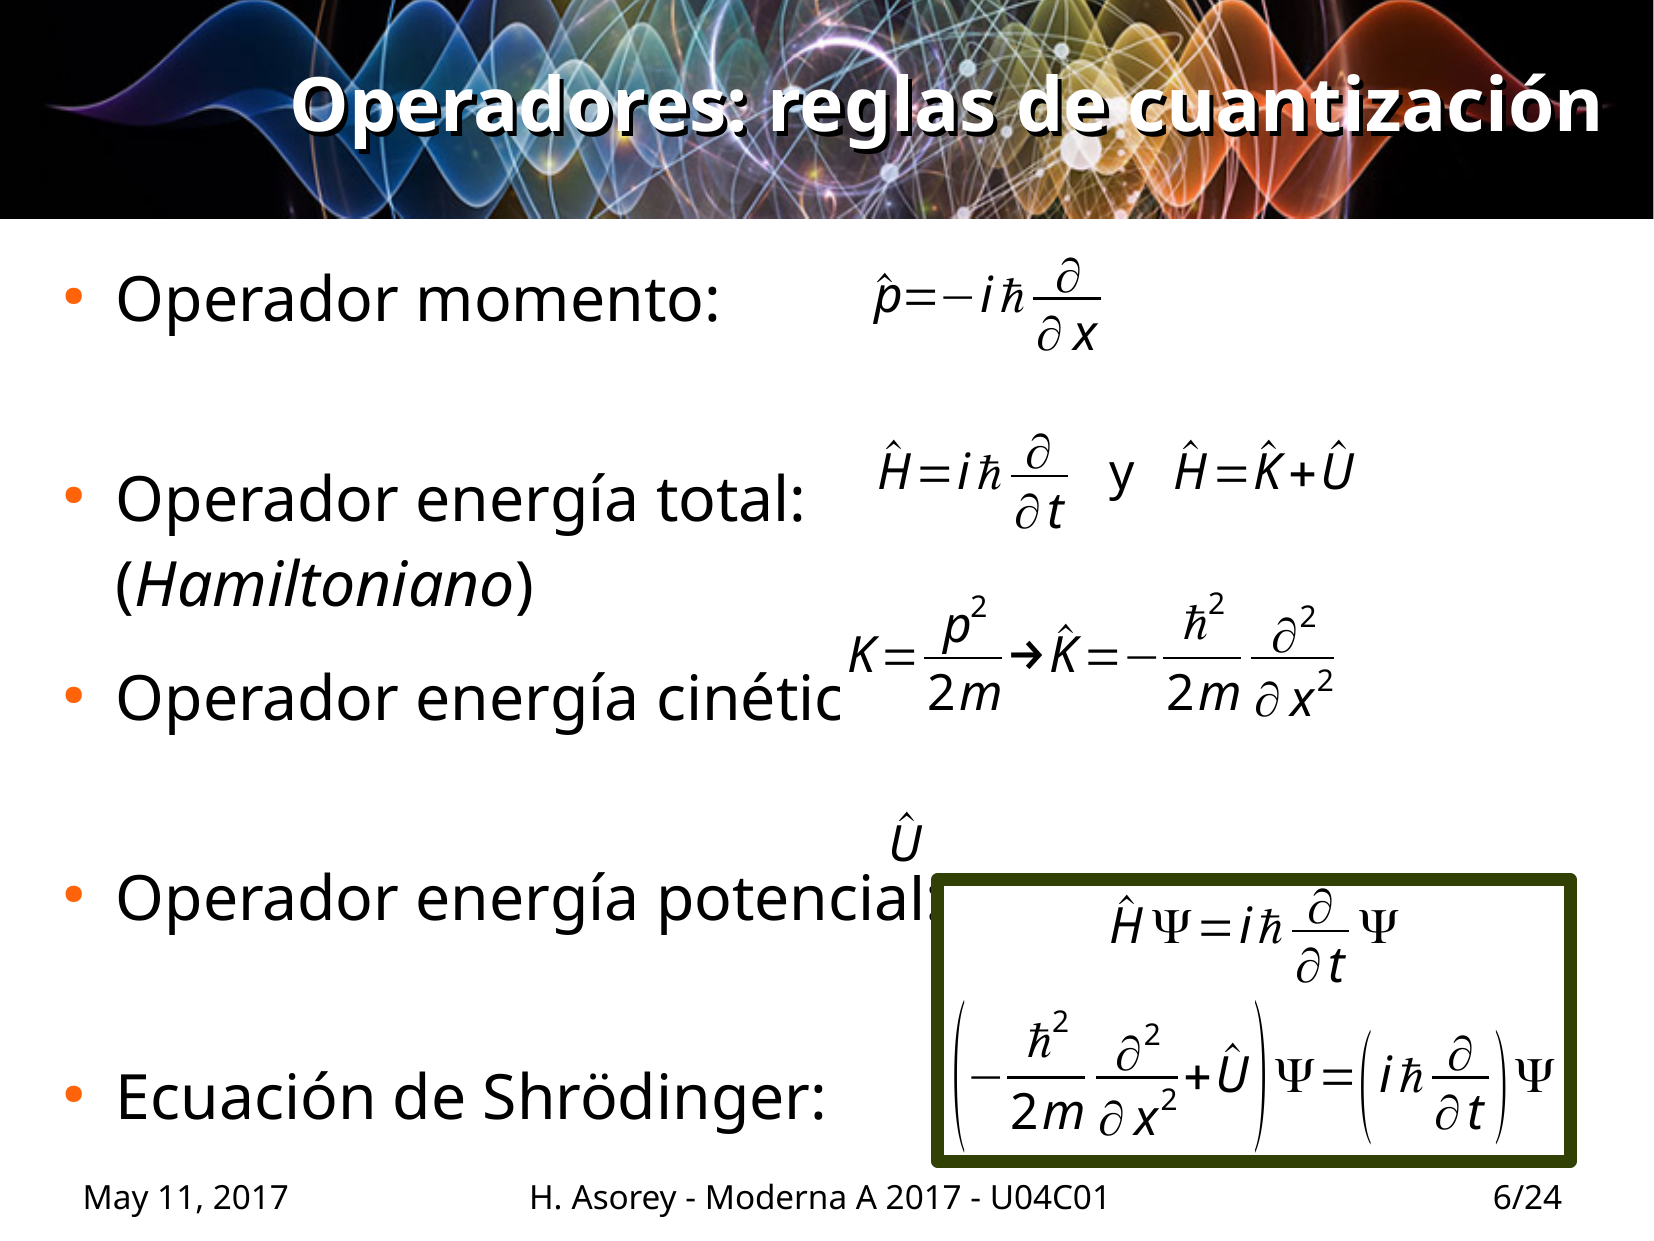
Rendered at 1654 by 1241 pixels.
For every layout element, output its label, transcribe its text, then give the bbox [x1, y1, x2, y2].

chart [863, 255, 1111, 364]
picture [0, 0, 1654, 219]
chart [882, 810, 931, 875]
chart [870, 431, 1363, 541]
list Operador momento: Operador energía total: (Hamiltoniano) Operador energía cinética: Operador energía potencial: Ecuación de Shrödinger: [45, 255, 1606, 1156]
title Operadores: reglas de cuantización [45, 15, 1606, 191]
chart [840, 585, 1343, 729]
chart [943, 885, 1565, 1156]
